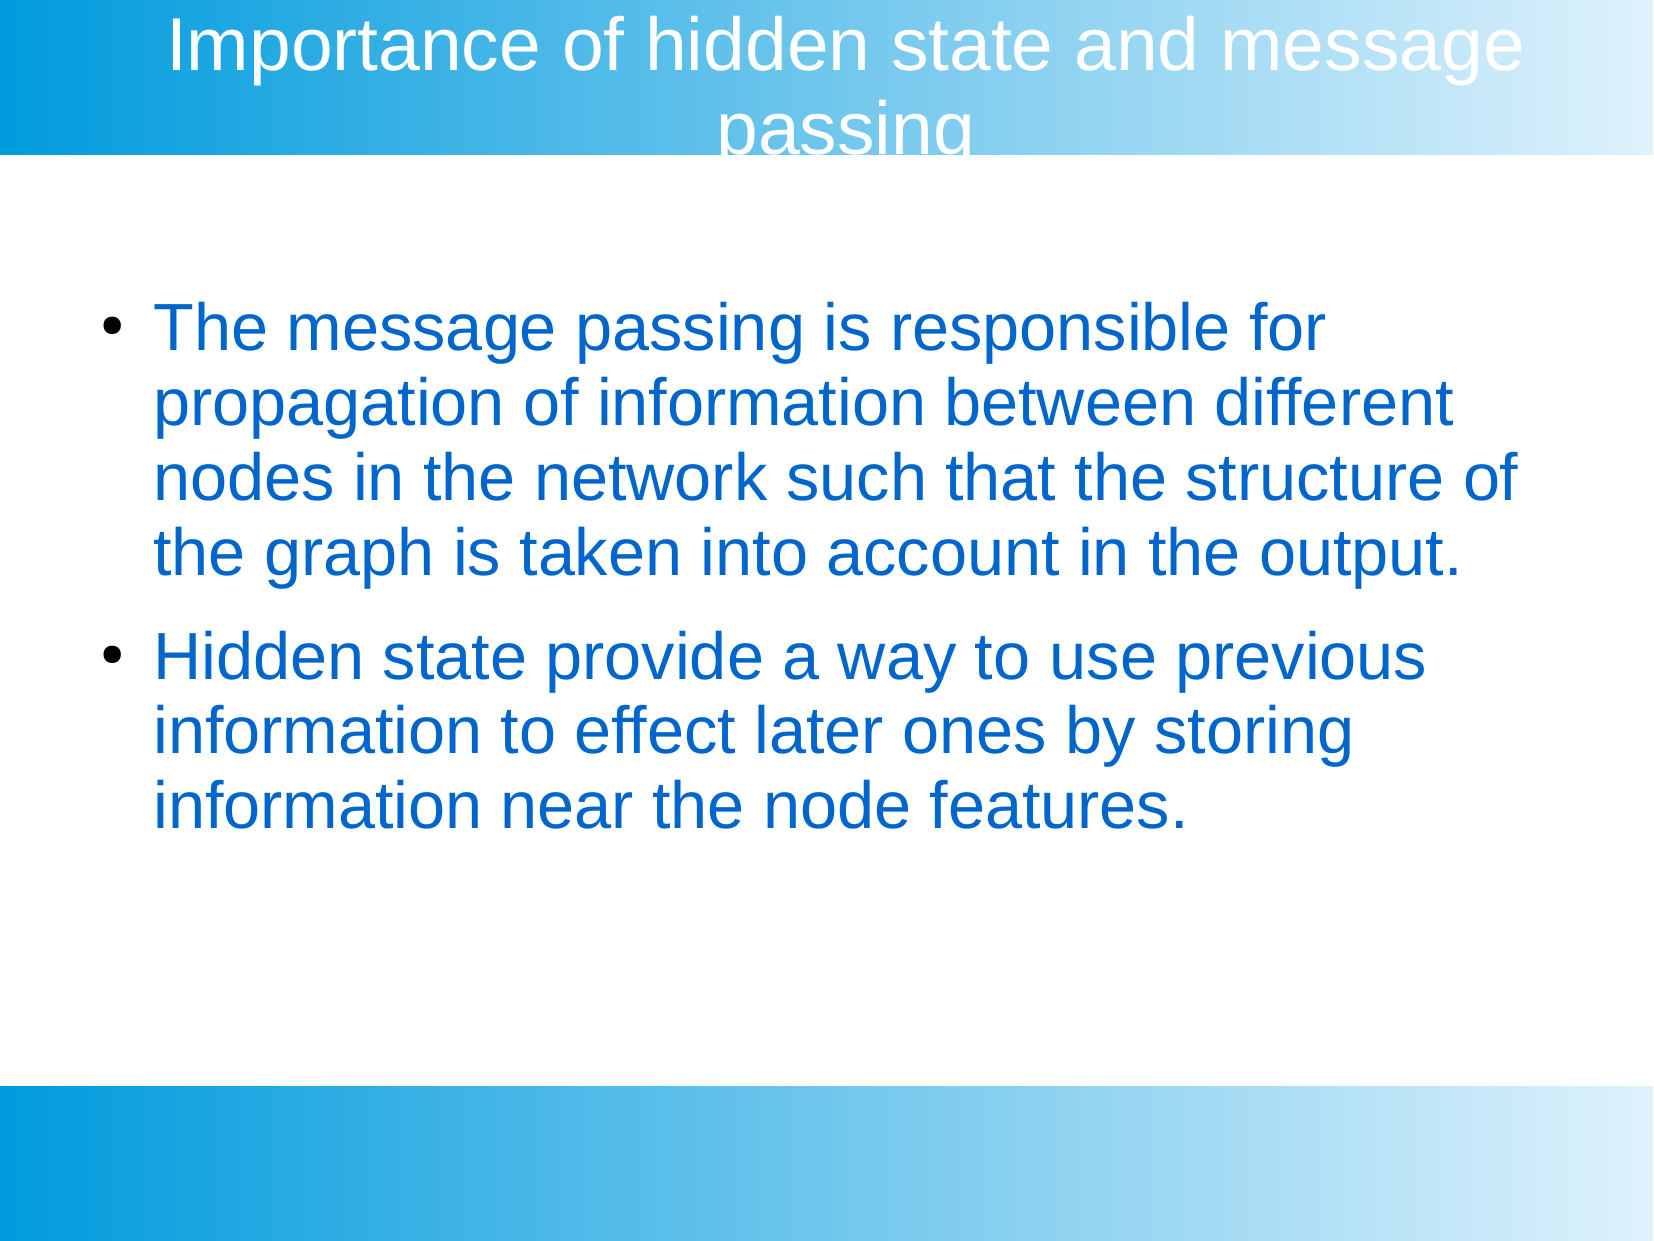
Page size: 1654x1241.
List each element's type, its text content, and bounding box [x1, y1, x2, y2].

list The message passing is responsible for propagation of information between different nodes in the network such that the structure of the graph is taken into account in the output. Hidden state provide a way to use previous information to effect later ones by storing information near the node features. [82, 290, 1571, 1010]
title Importance of hidden state and message passing [101, 2, 1590, 171]
